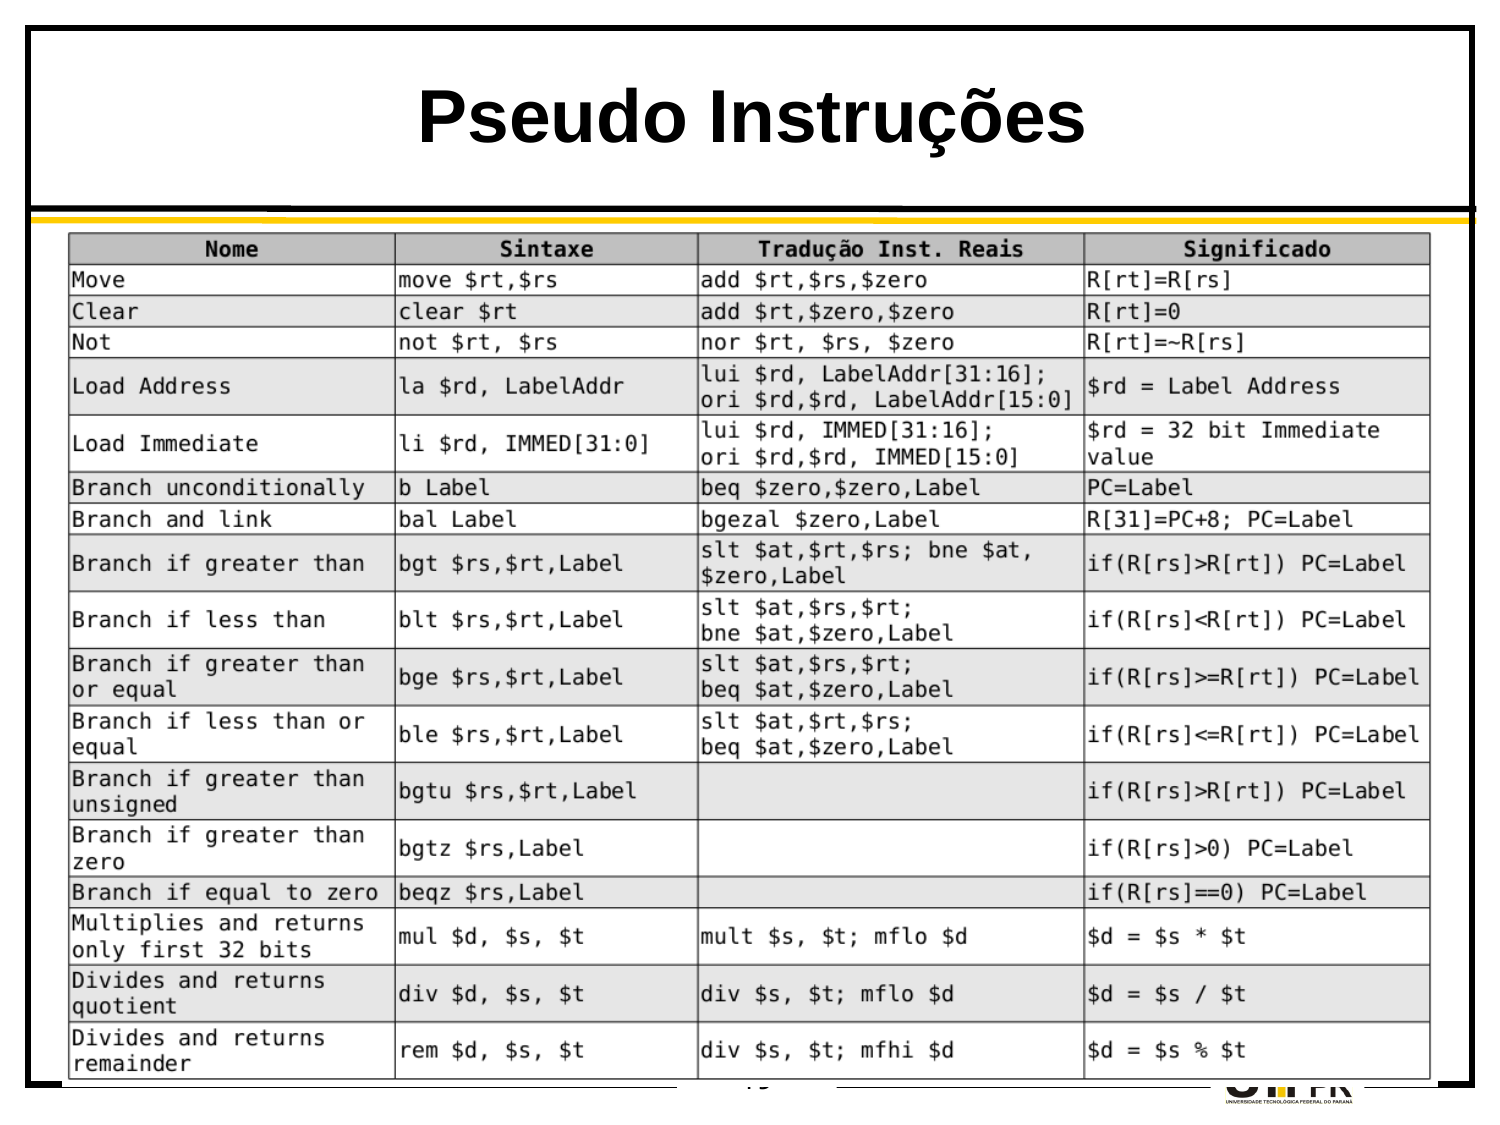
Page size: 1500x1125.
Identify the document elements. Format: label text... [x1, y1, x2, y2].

picture [62, 225, 1438, 1104]
title Pseudo Instruções [29, 29, 1477, 207]
